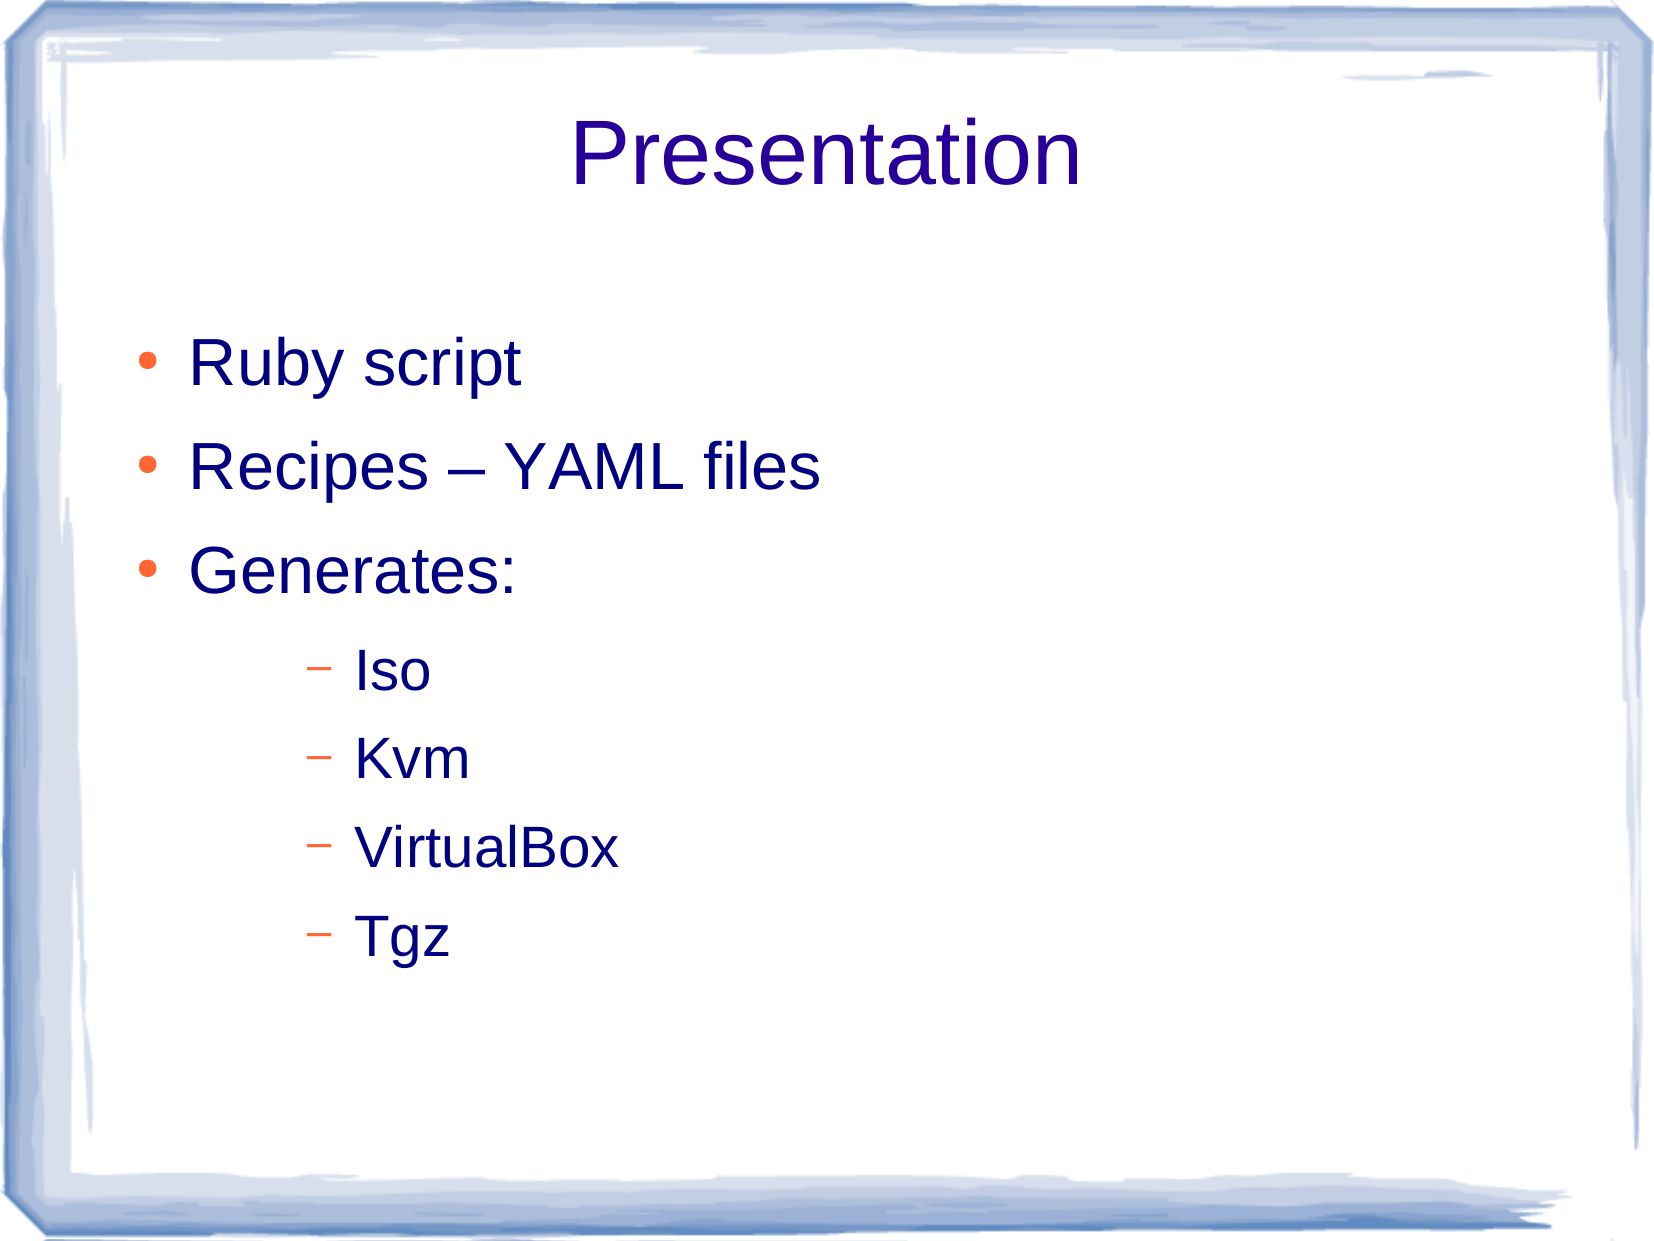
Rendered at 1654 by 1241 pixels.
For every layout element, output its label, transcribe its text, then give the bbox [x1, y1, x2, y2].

title Presentation [82, 49, 1571, 257]
list Ruby script Recipes – YAML files Generates: Iso Kvm VirtualBox Tgz [118, 324, 1571, 1129]
picture [0, 0, 1654, 1241]
